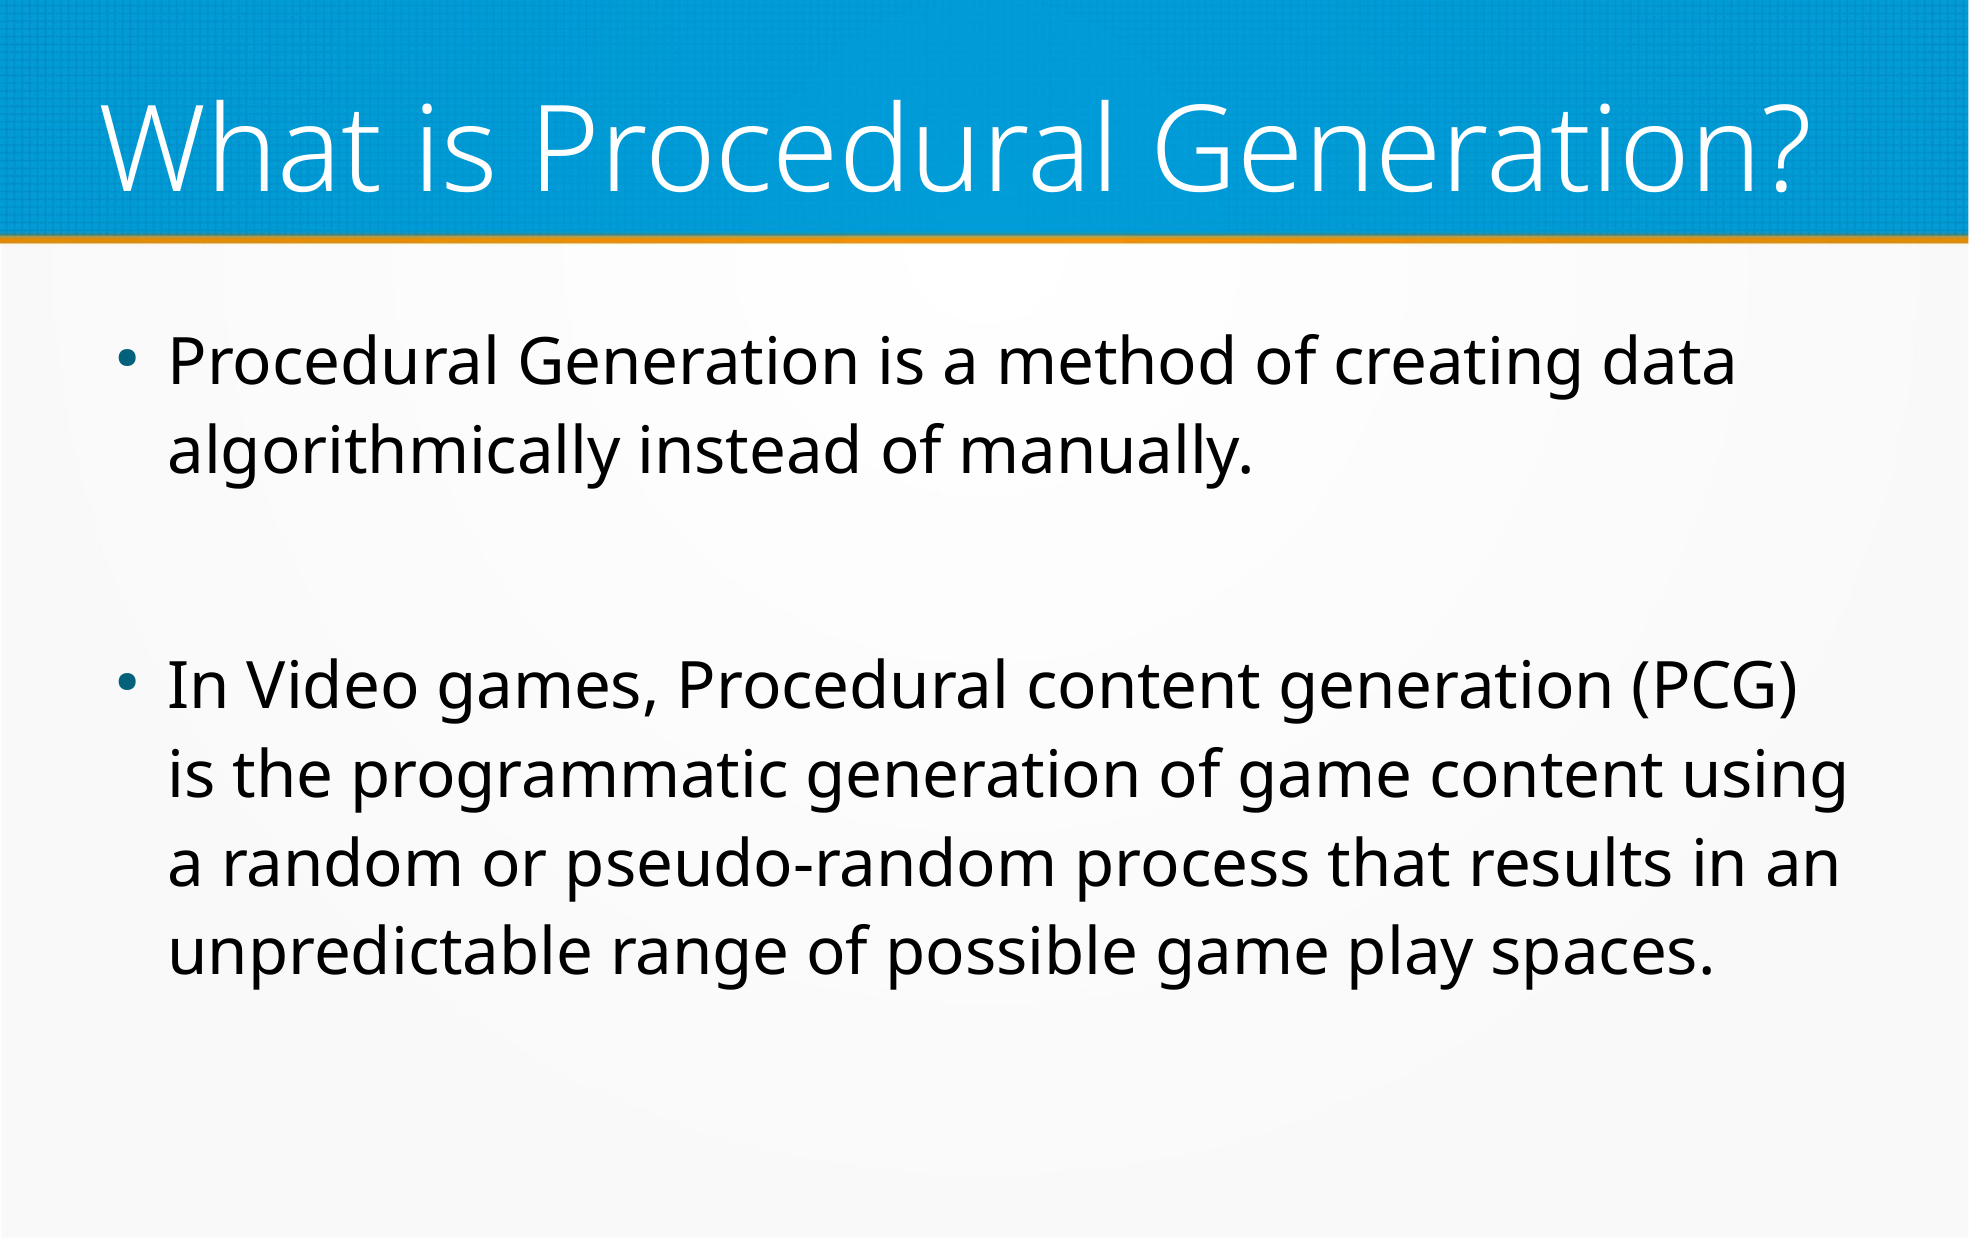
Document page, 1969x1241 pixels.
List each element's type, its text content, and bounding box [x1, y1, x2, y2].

picture [0, 233, 1969, 1241]
title What is Procedural Generation? [98, 19, 1870, 227]
list Procedural Generation is a method of creating data algorithmically instead of manually. In Video games, Procedural content generation (PCG) is the programmatic generation of game content using a random or pseudo-random process that results in an unpredictable range of possible game play spaces. [98, 315, 1861, 1081]
